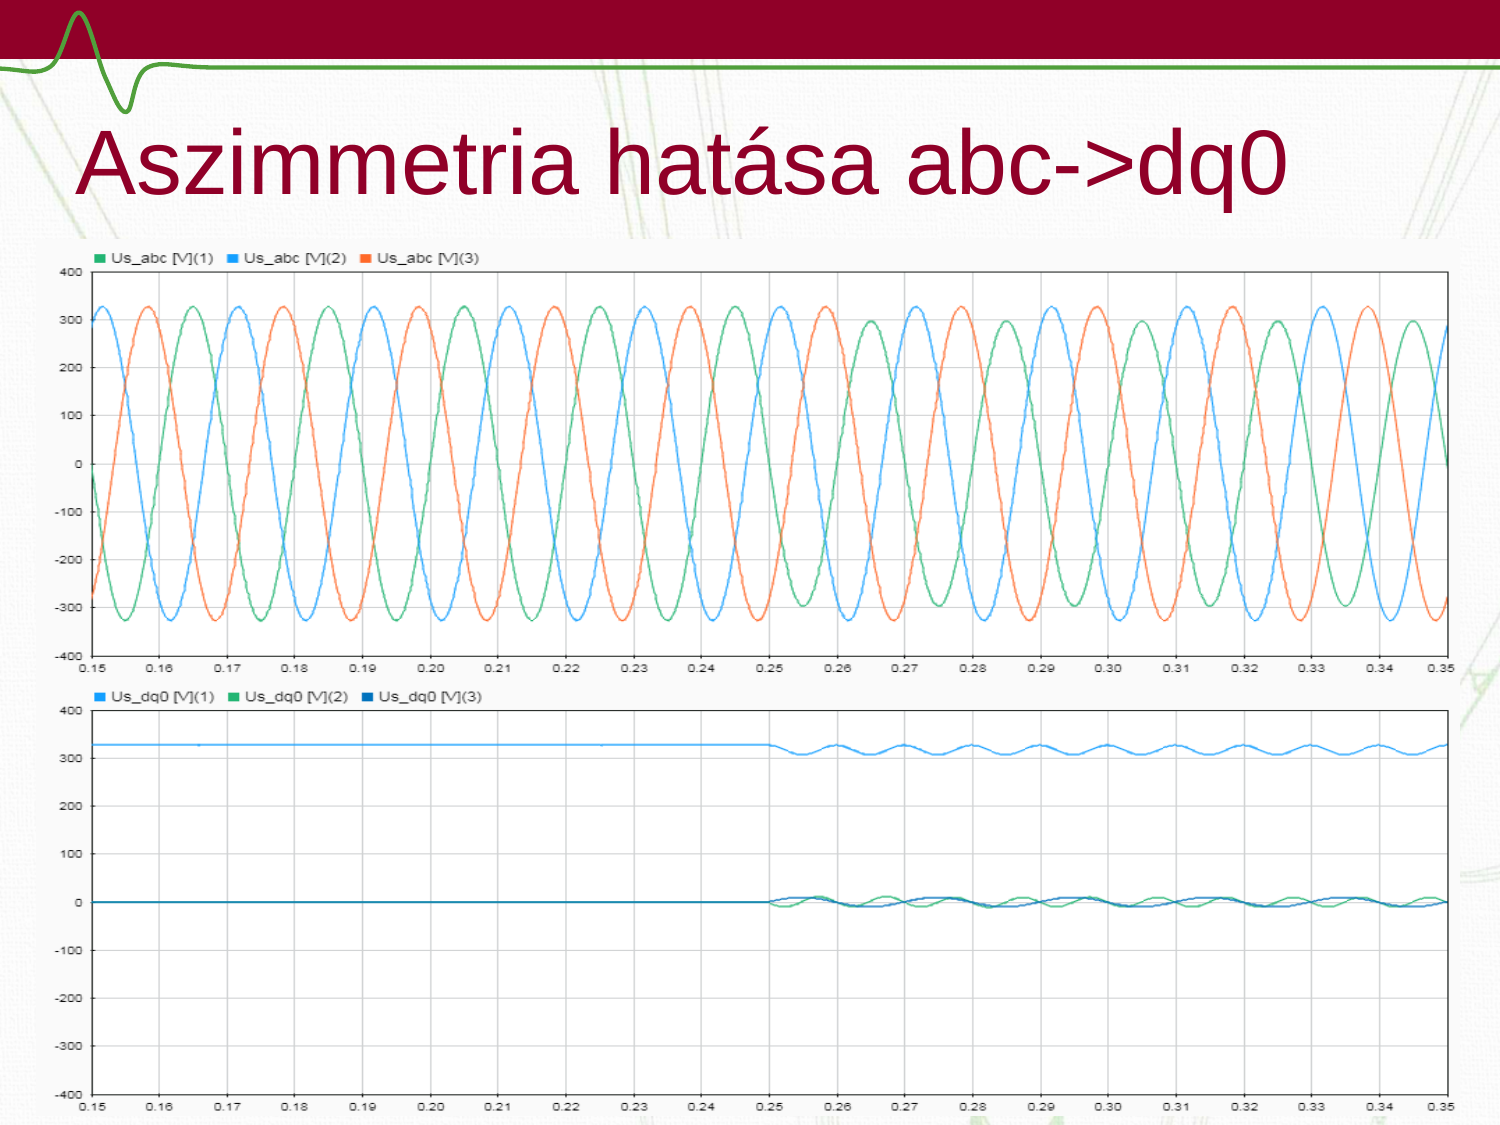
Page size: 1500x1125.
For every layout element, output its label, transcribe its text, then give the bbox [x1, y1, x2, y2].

picture [0, 59, 53, 69]
title Aszimmetria hatása abc->dq0 [75, 68, 1425, 239]
picture [0, 59, 1500, 1125]
picture [102, 59, 1500, 68]
